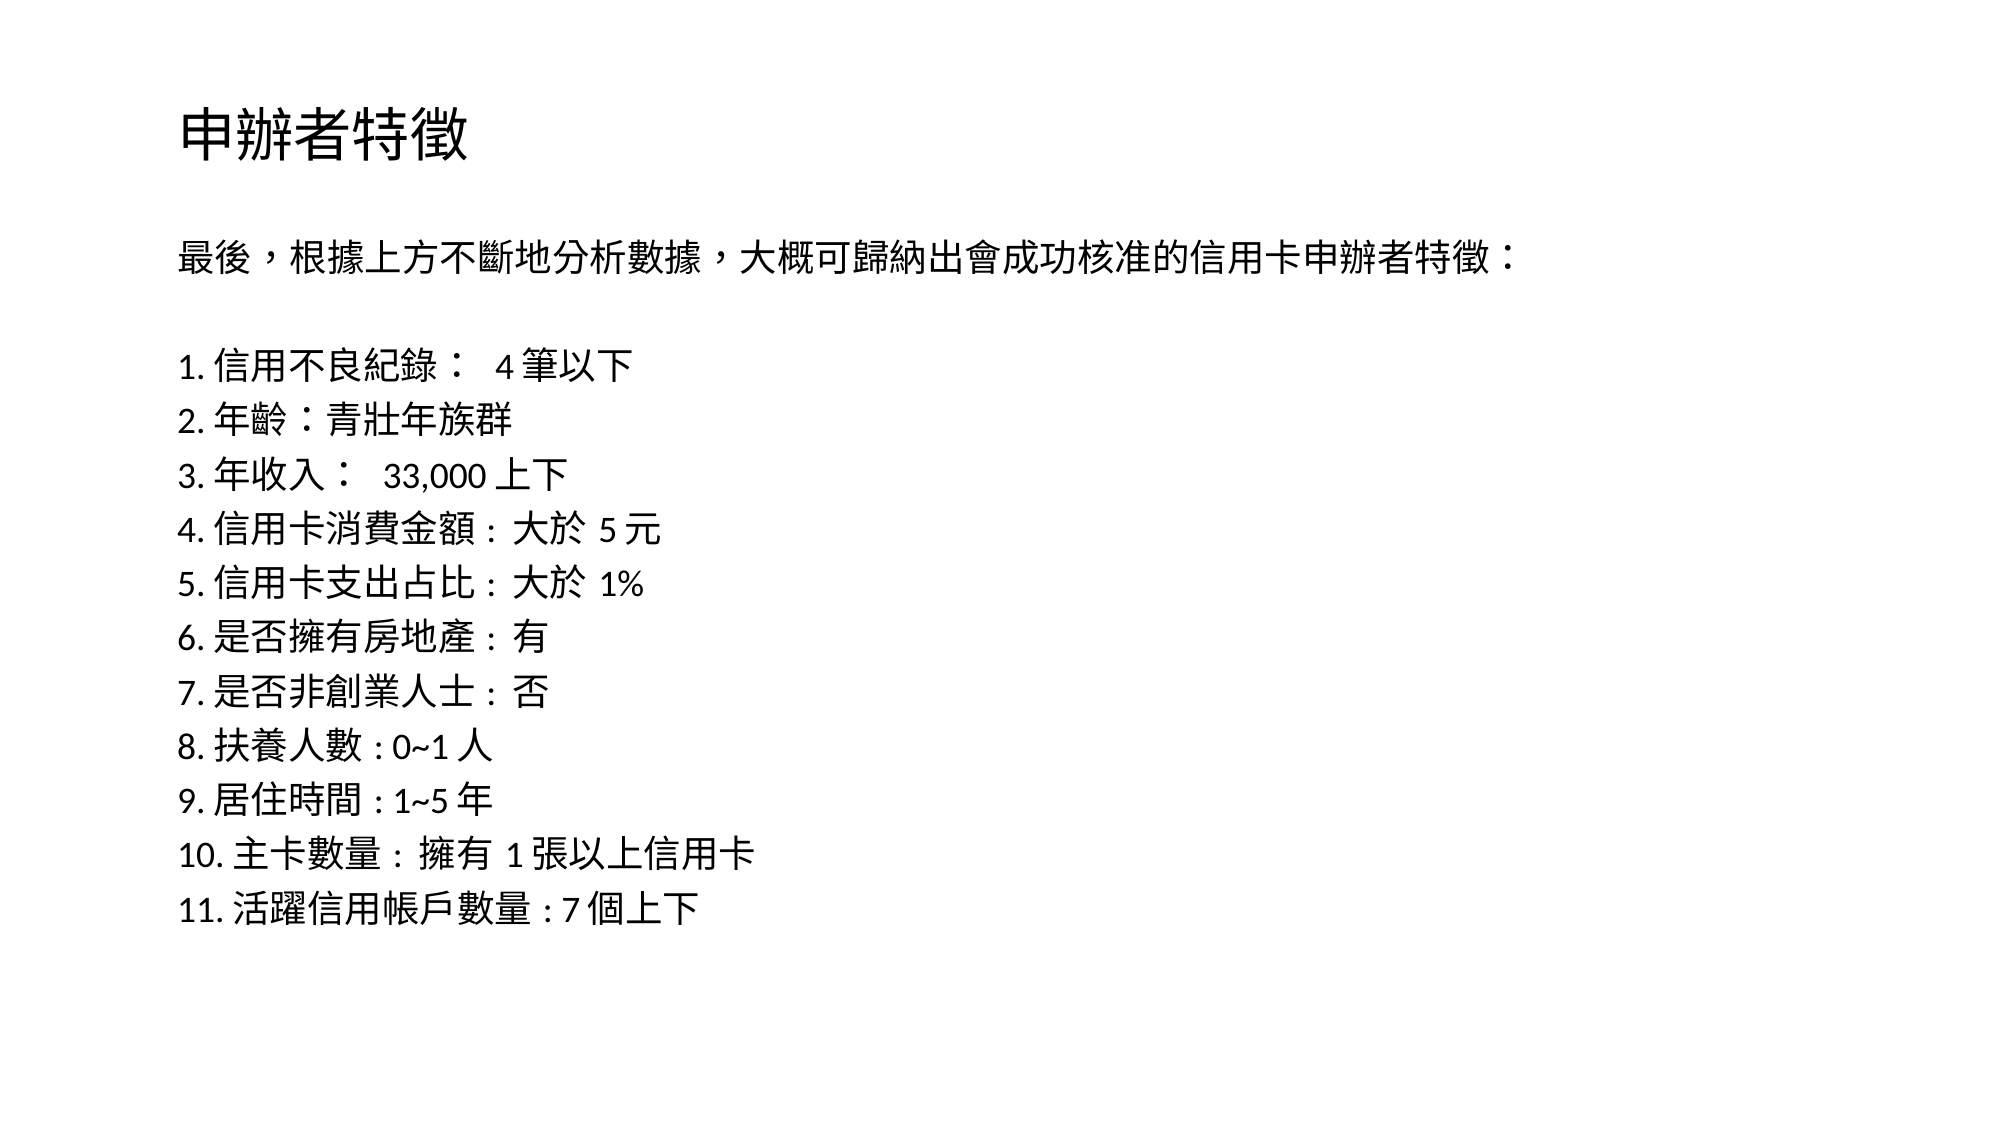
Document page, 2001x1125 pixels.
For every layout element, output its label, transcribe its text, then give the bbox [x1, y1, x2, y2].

title 申辦者特徵 最後，根據上方不斷地分析數據，大概可歸納出會成功核准的信用卡申辦者特徵： 1.信用不良紀錄： 4筆以下 2.年齡：青壯年族群 3.年收入： 33,000上下 4.信用卡消費金額: 大於5元 5.信用卡支出占比: 大於1% 6.是否擁有房地產: 有 7.是否非創業人士: 否 8.扶養人數: 0~1人 9.居住時間: 1~5年 10.主卡數量: 擁有1張以上信用卡 11.活躍信用帳戶數量: 7個上下 [177, 59, 1903, 963]
